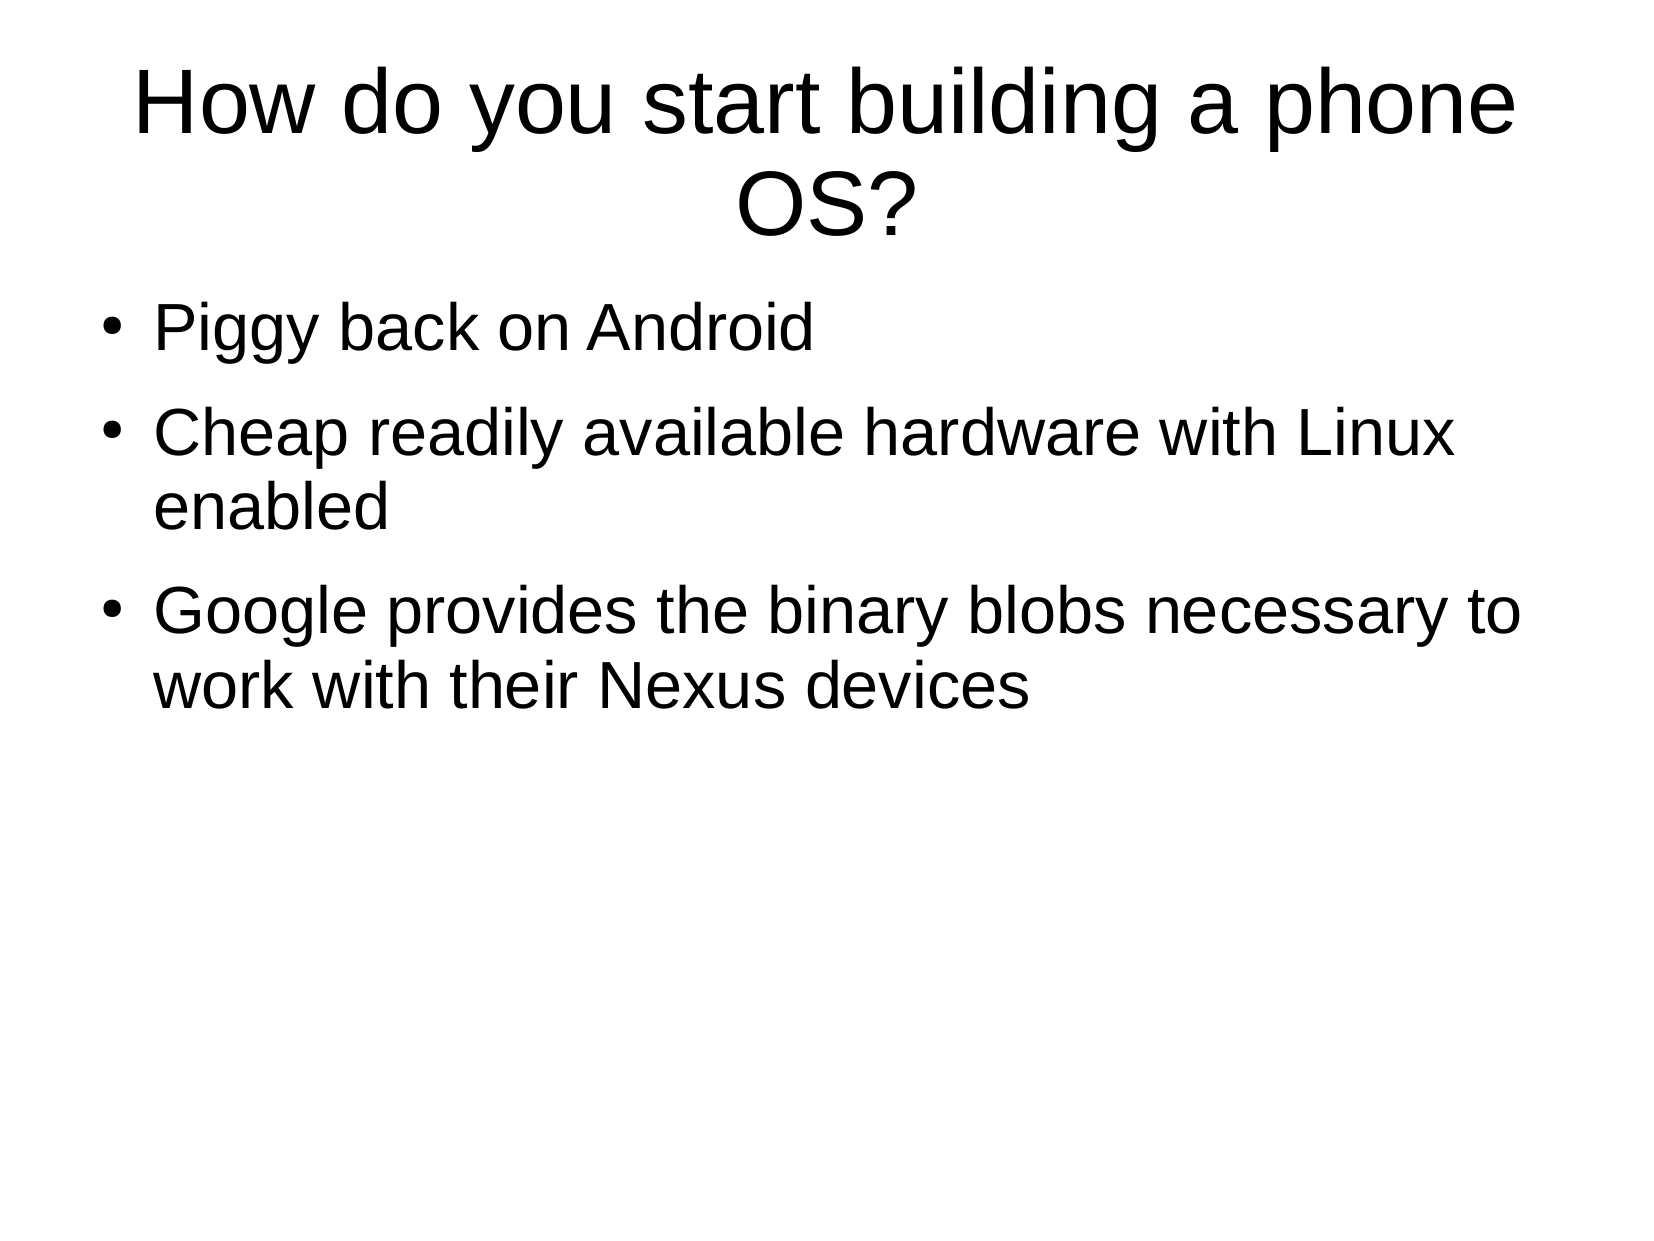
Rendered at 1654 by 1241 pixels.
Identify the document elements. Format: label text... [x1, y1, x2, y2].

title How do you start building a phone OS? [82, 49, 1571, 257]
list Piggy back on Android Cheap readily available hardware with Linux enabled Google provides the binary blobs necessary to work with their Nexus devices [82, 290, 1571, 1010]
